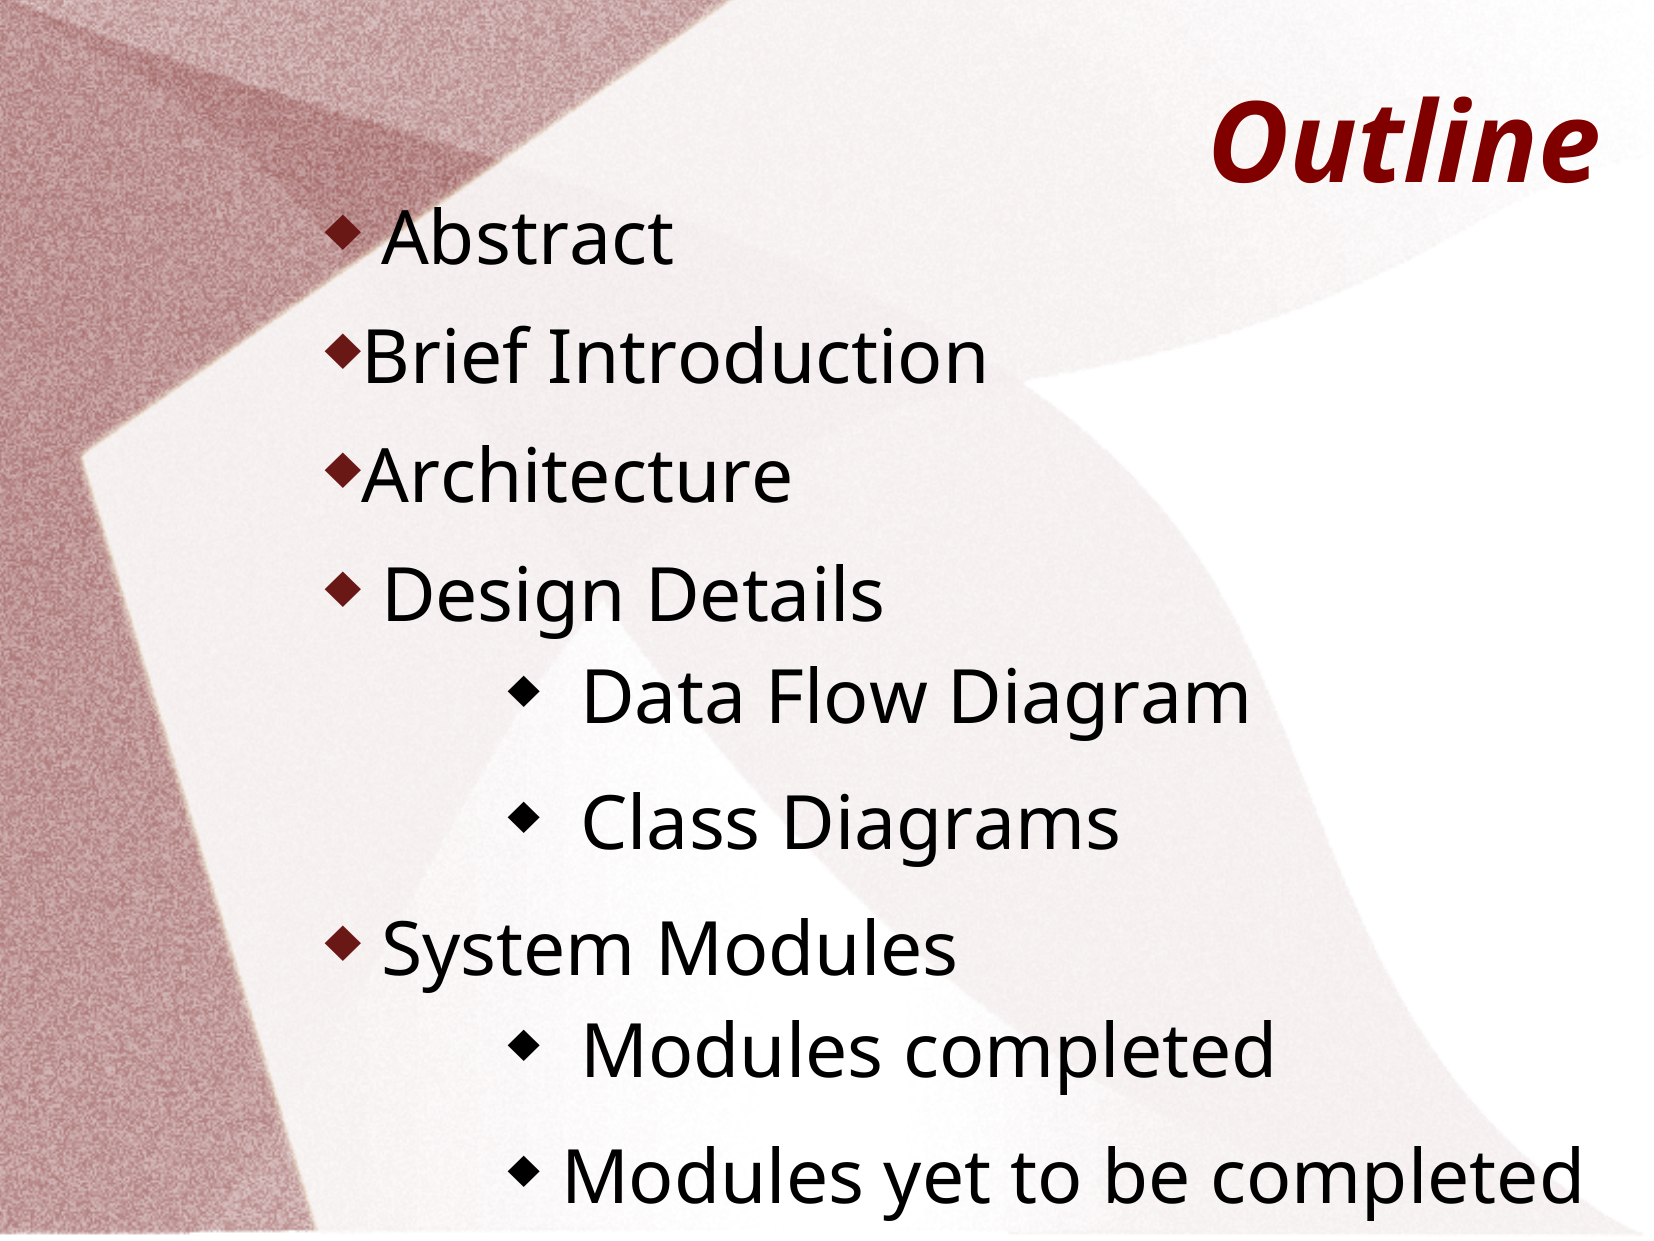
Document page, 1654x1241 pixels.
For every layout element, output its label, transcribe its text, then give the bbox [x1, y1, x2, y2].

list Abstract Brief Introduction Architecture Design Details Data Flow Diagram Class Diagrams System Modules Modules completed Modules yet to be completed Snapshots References [324, 183, 1601, 1180]
title Outline [591, 35, 1602, 243]
picture [0, 0, 1654, 1241]
